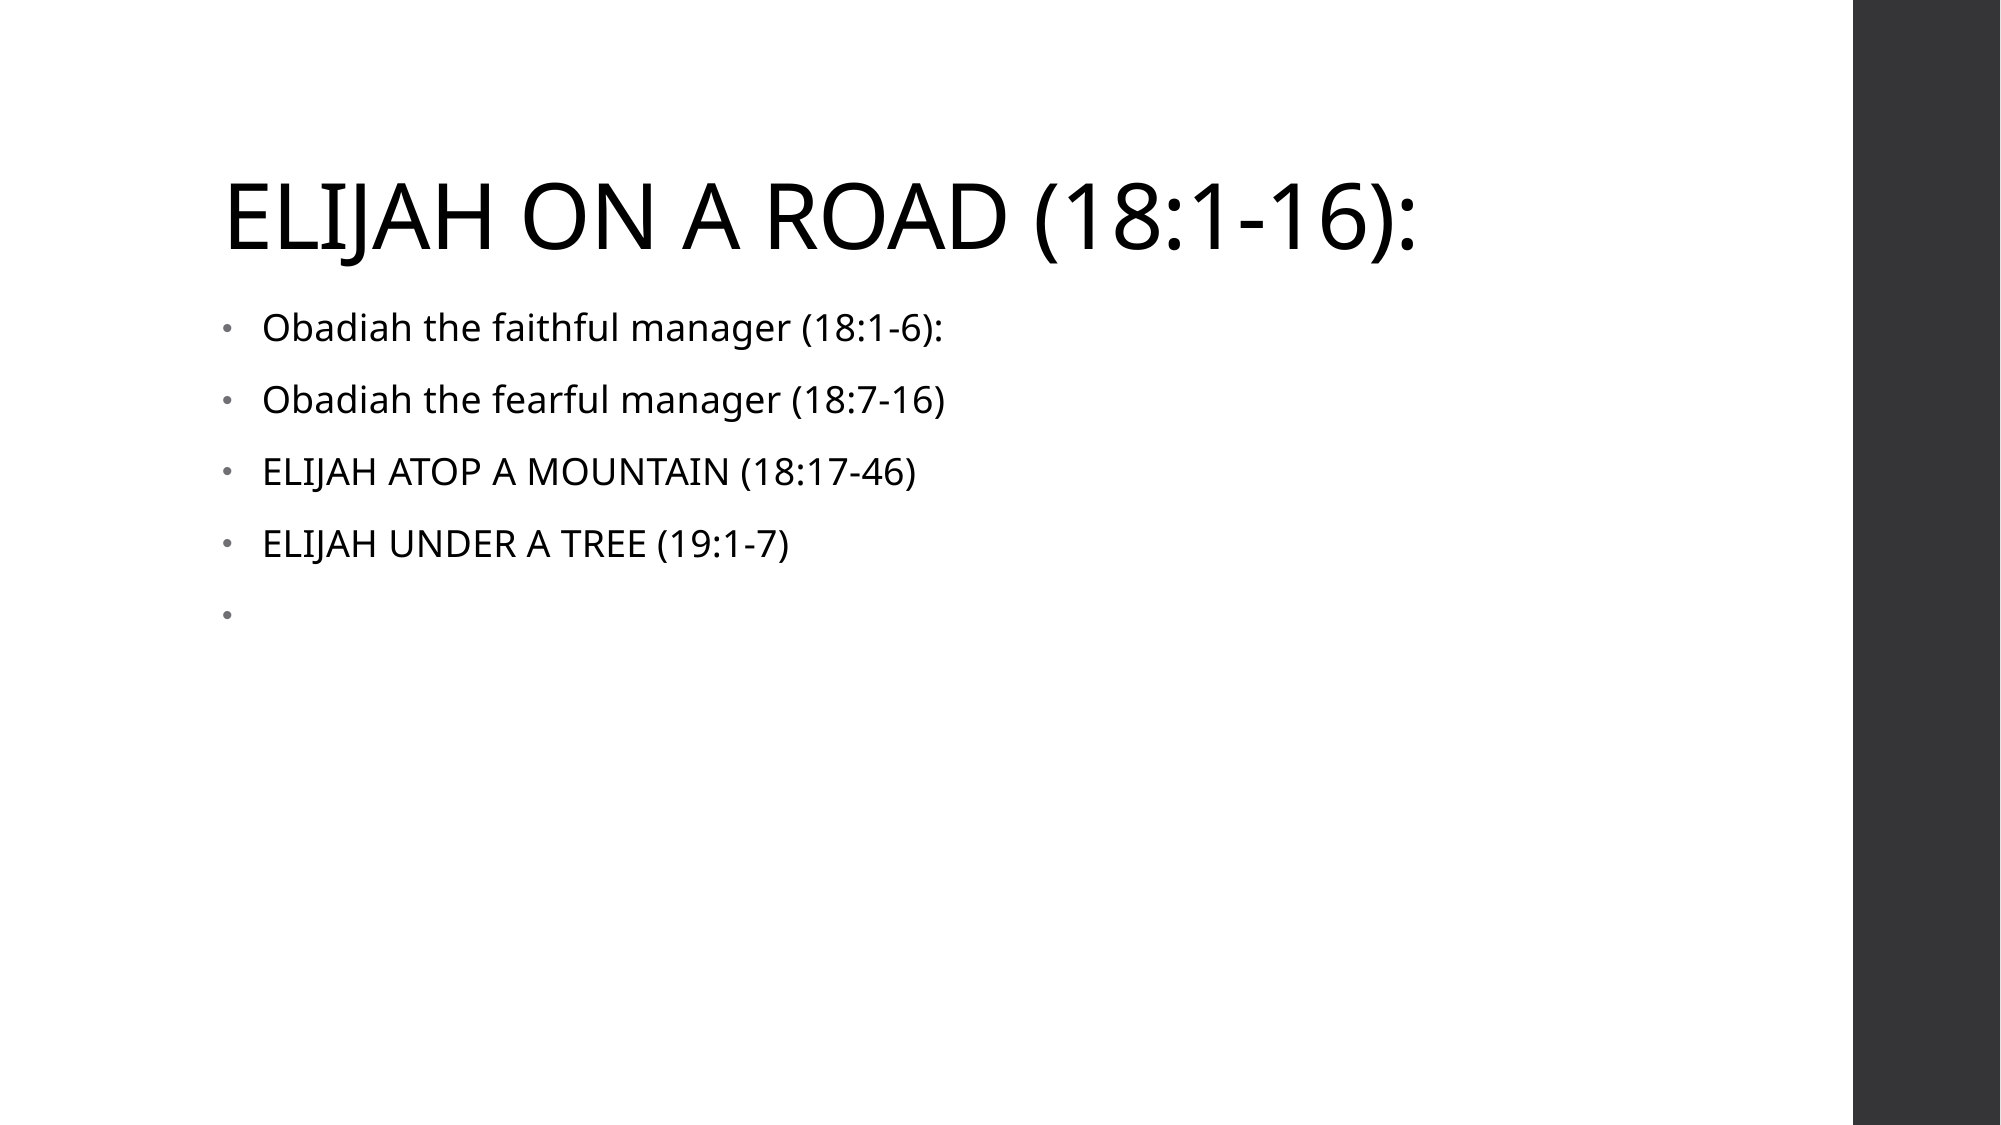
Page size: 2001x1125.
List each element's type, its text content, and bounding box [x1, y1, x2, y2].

title ELIJAH ON A ROAD (18:1-16): [206, 60, 1797, 278]
list Obadiah the faithful manager (18:1-6): Obadiah the fearful manager (18:7-16) ELIJAH ATOP A MOUNTAIN (18:17-46) ELIJAH UNDER A TREE (19:1-7) [206, 299, 1617, 1014]
